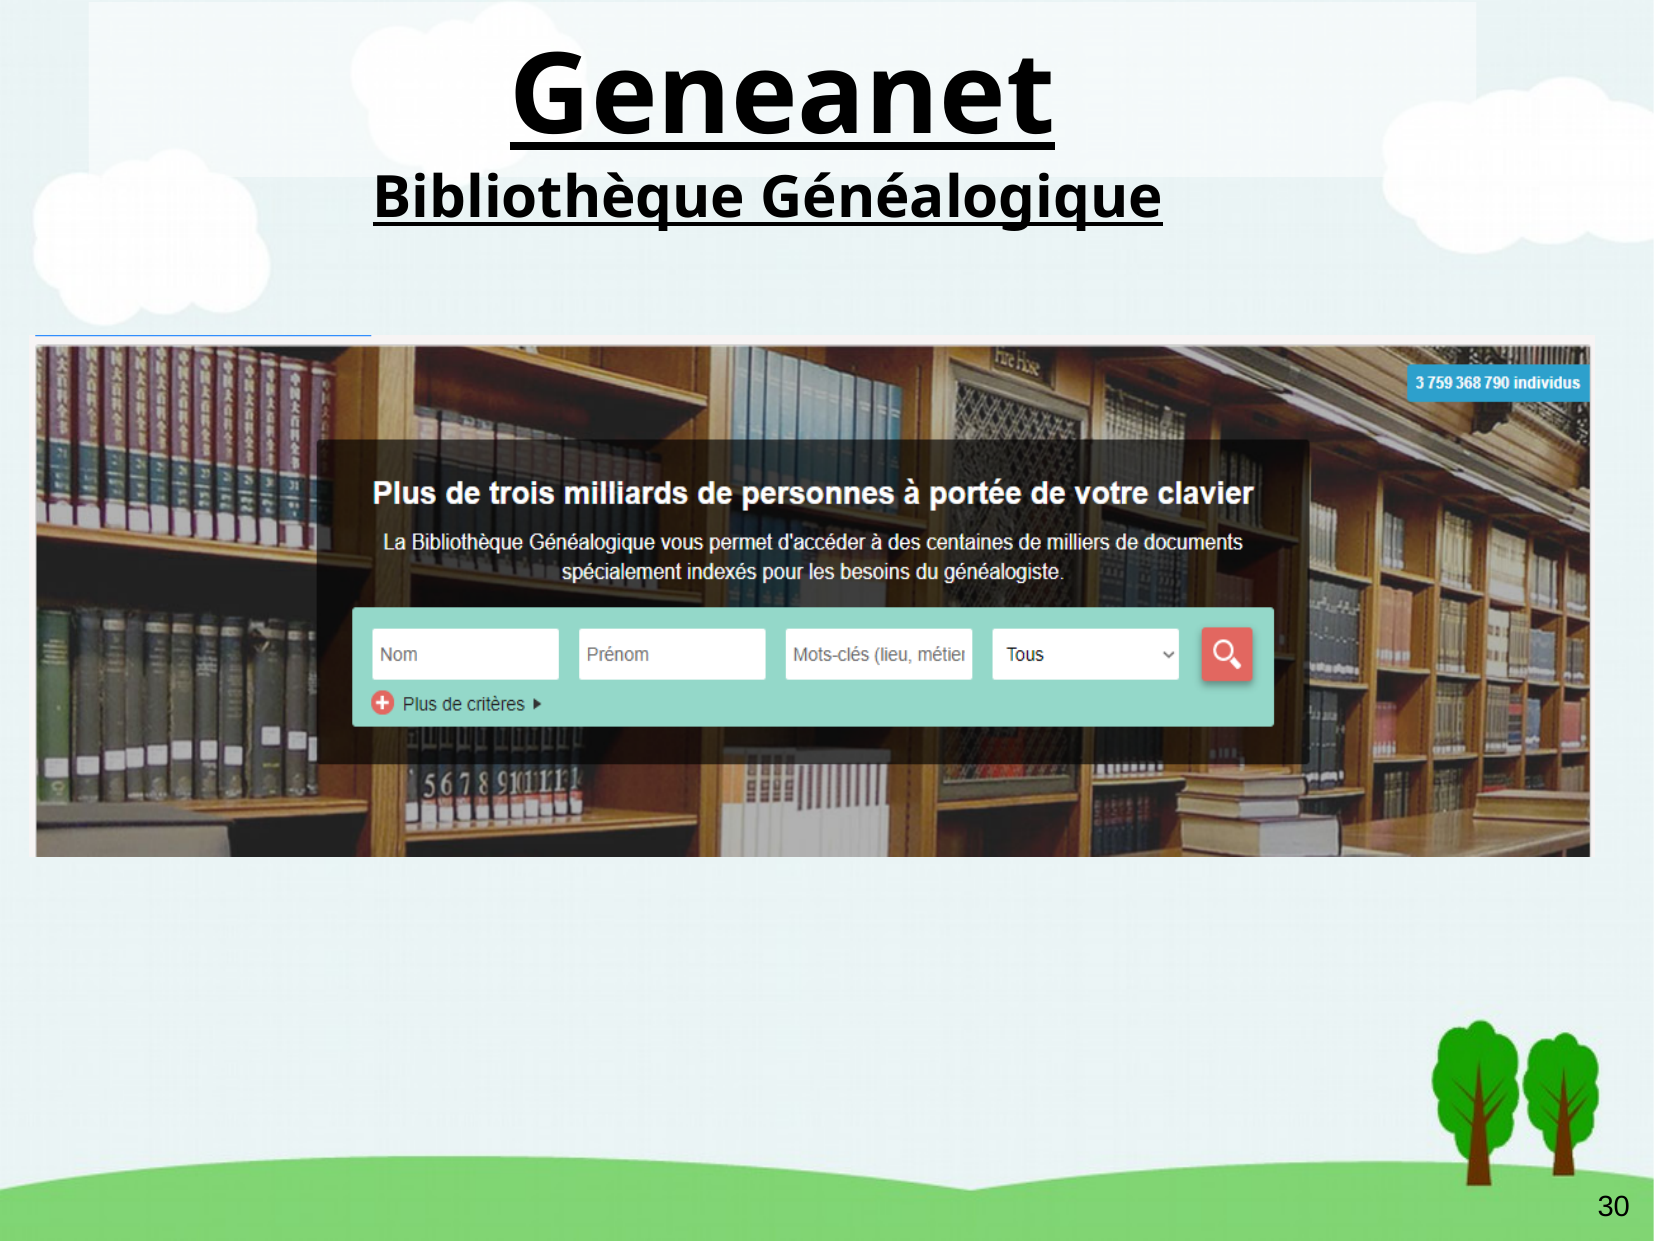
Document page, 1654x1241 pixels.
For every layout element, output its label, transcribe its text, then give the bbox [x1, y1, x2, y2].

title Geneanet [88, 2, 1477, 147]
picture [0, 0, 1654, 1241]
text_box Bibliothèque Généalogique [0, 147, 1536, 296]
